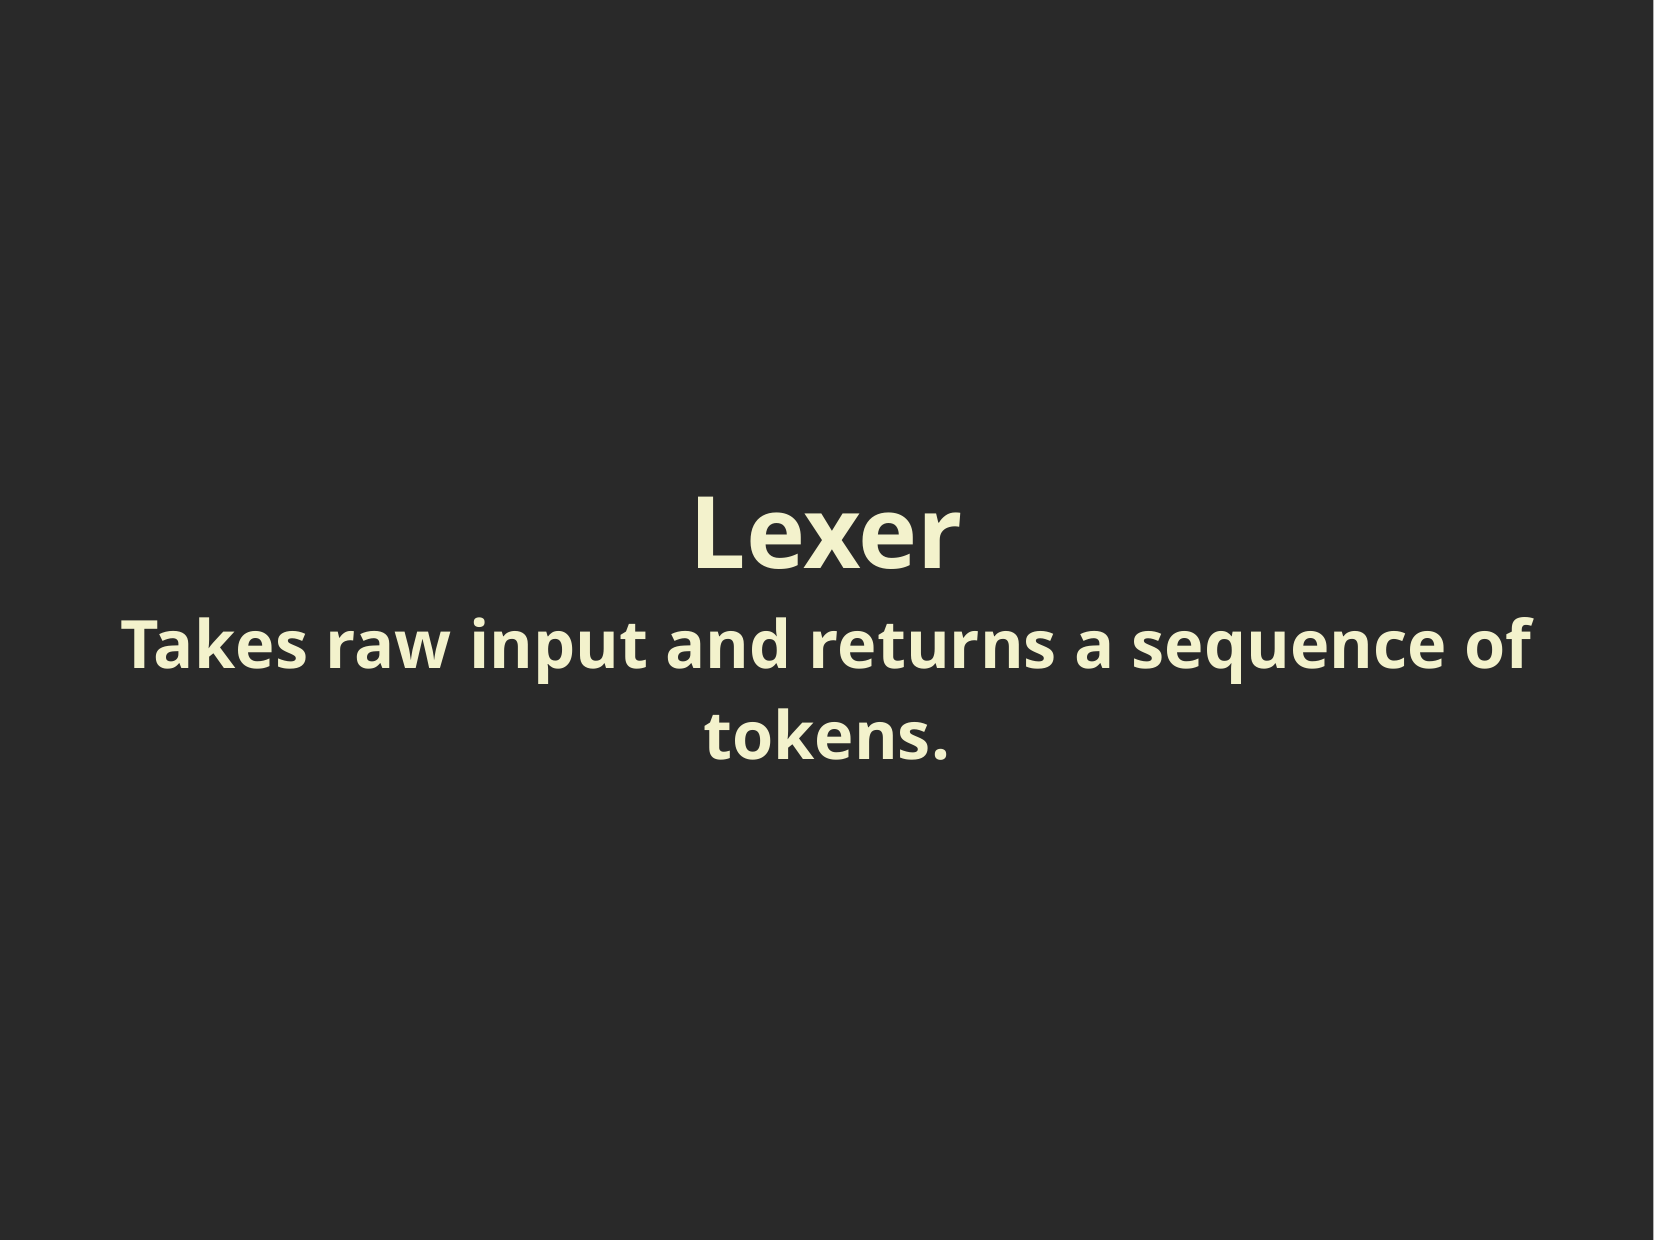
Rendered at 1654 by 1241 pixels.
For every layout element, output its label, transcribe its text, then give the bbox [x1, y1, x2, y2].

subtitle Lexer Takes raw input and returns a sequence of tokens. [82, 140, 1571, 1101]
